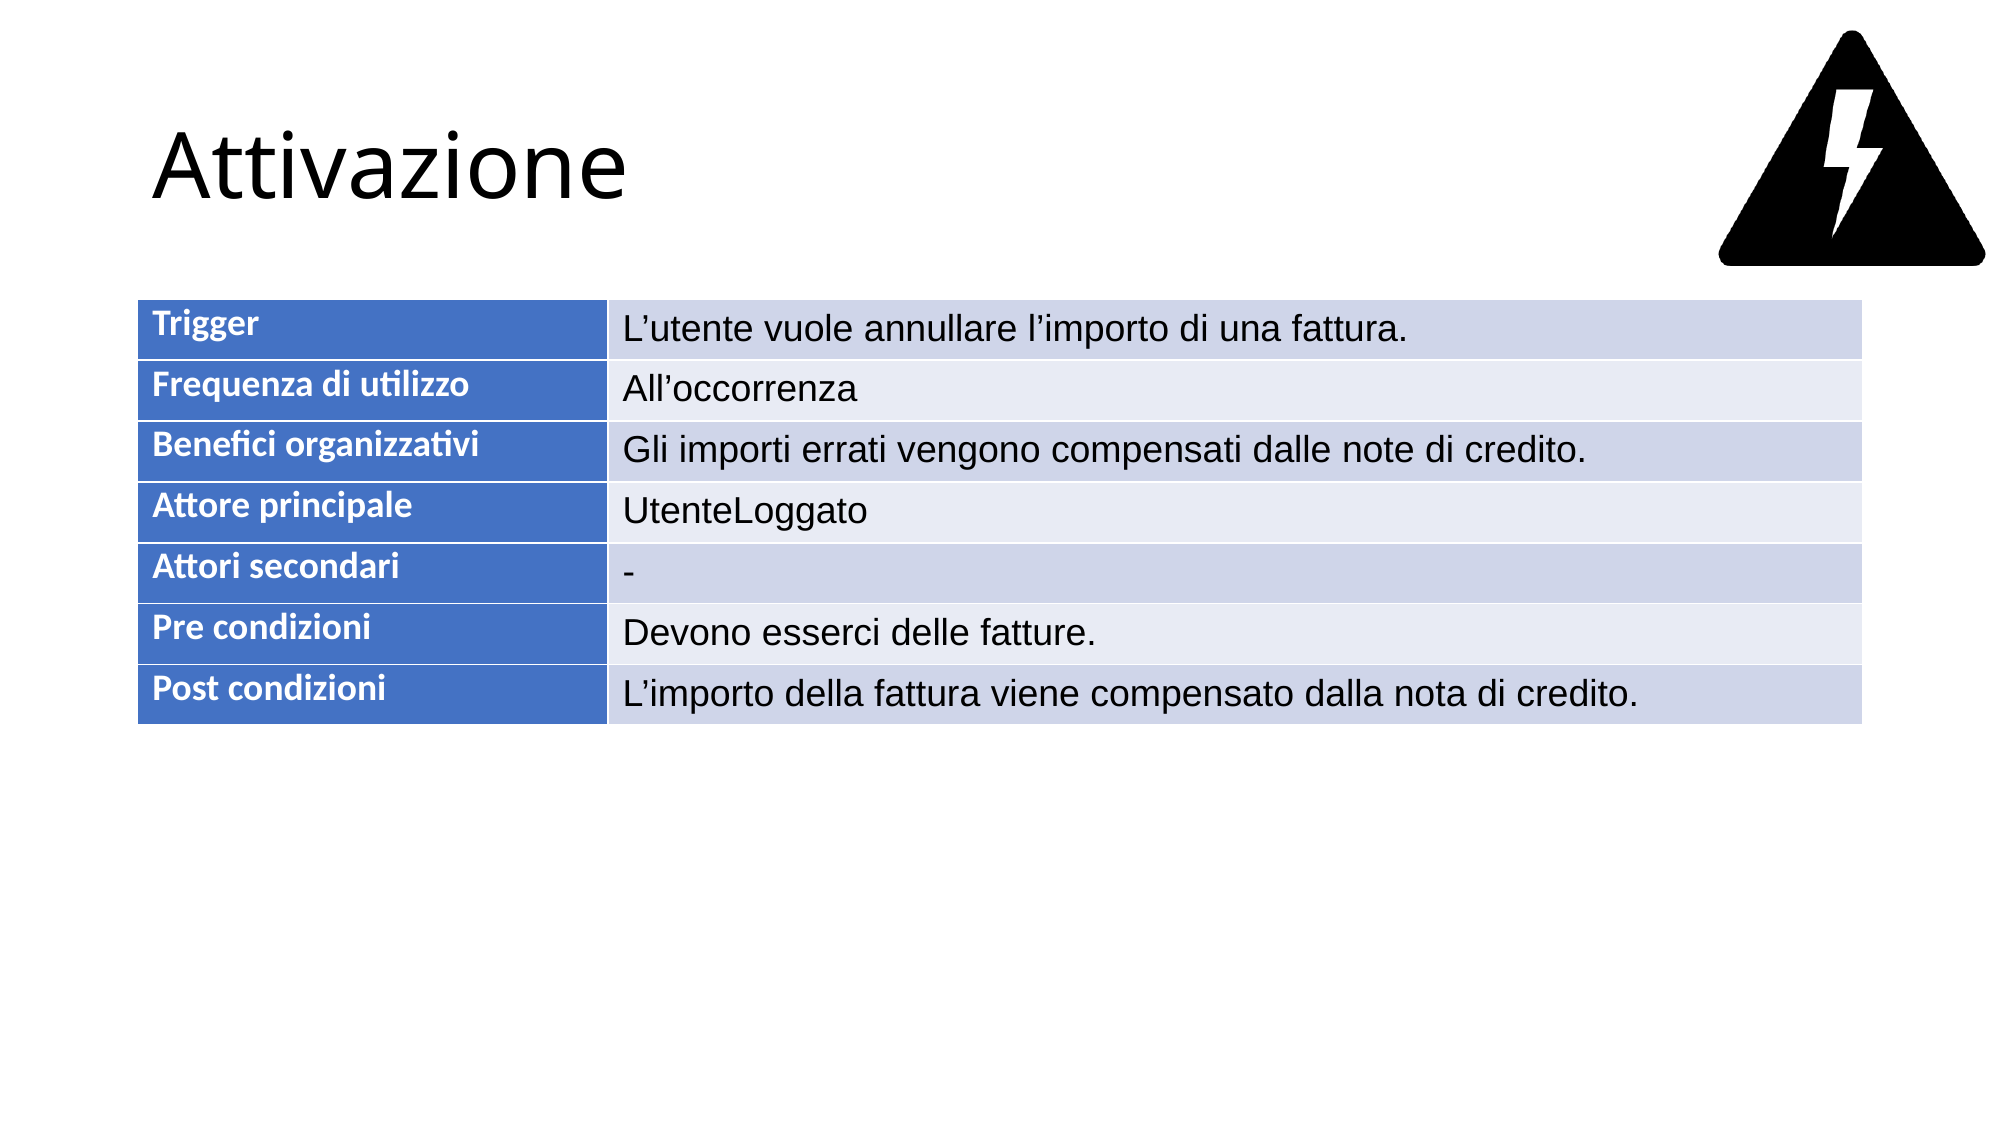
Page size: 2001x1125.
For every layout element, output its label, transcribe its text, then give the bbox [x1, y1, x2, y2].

table_cell Attori secondari [138, 544, 607, 603]
table_cell Devono esserci delle fatture. [609, 604, 1862, 664]
table_cell Attore principale [138, 483, 607, 542]
table_cell Gli importi errati vengono compensati dalle note di credito. [609, 422, 1862, 481]
title Attivazione [137, 59, 1703, 278]
table_cell Benefici organizzativi [138, 422, 607, 481]
table_cell Frequenza di utilizzo [138, 361, 607, 420]
picture [1703, 0, 2000, 297]
table_cell Pre condizioni [138, 604, 607, 664]
table_cell - [609, 544, 1862, 603]
table_header L’utente vuole annullare l’importo di una fattura. [609, 300, 1862, 359]
table_cell Post condizioni [138, 665, 607, 724]
table_cell All’occorrenza [609, 361, 1862, 420]
table_cell L’importo della fattura viene compensato dalla nota di credito. [609, 665, 1862, 724]
table_header Trigger [138, 300, 607, 359]
table_cell UtenteLoggato [609, 483, 1862, 542]
